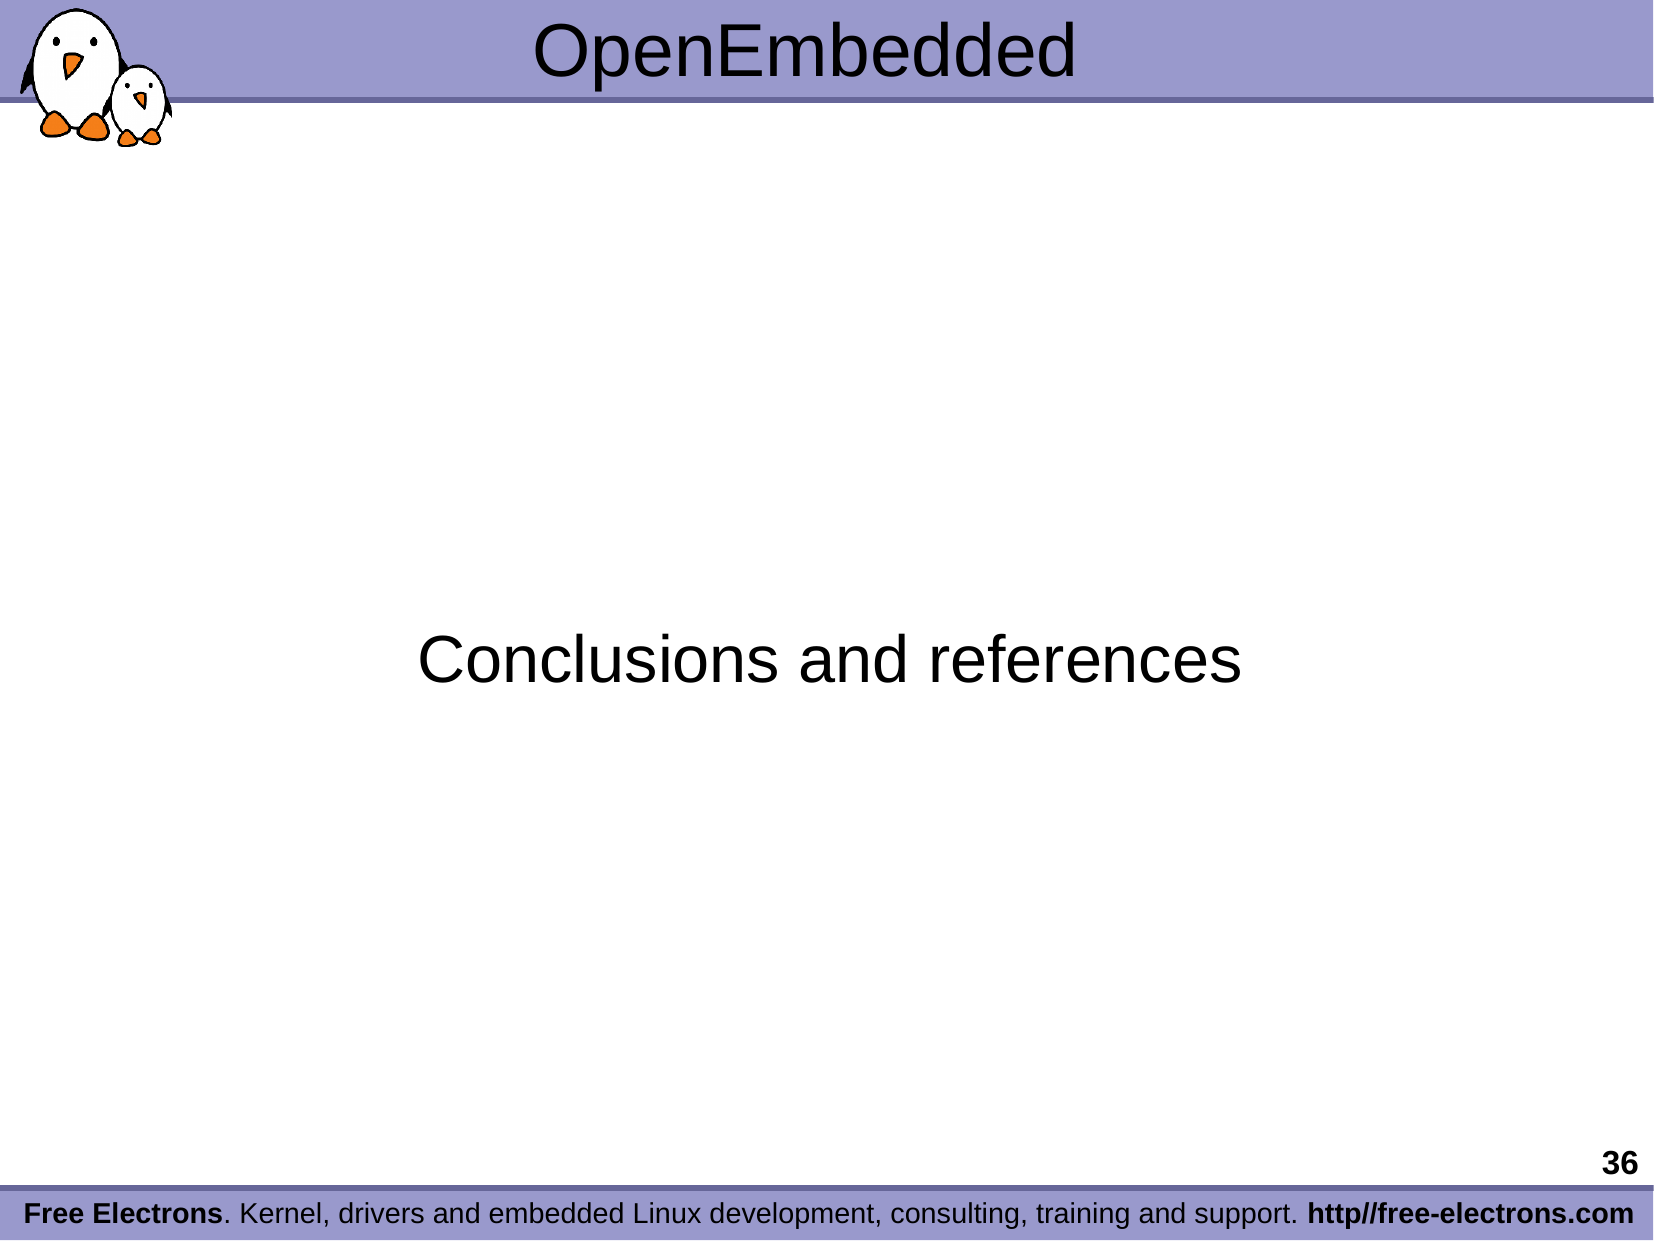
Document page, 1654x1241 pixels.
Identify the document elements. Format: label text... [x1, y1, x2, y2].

picture [20, 8, 172, 147]
subtitle Conclusions and references [68, 201, 1592, 1118]
title OpenEmbedded [60, 0, 1551, 101]
